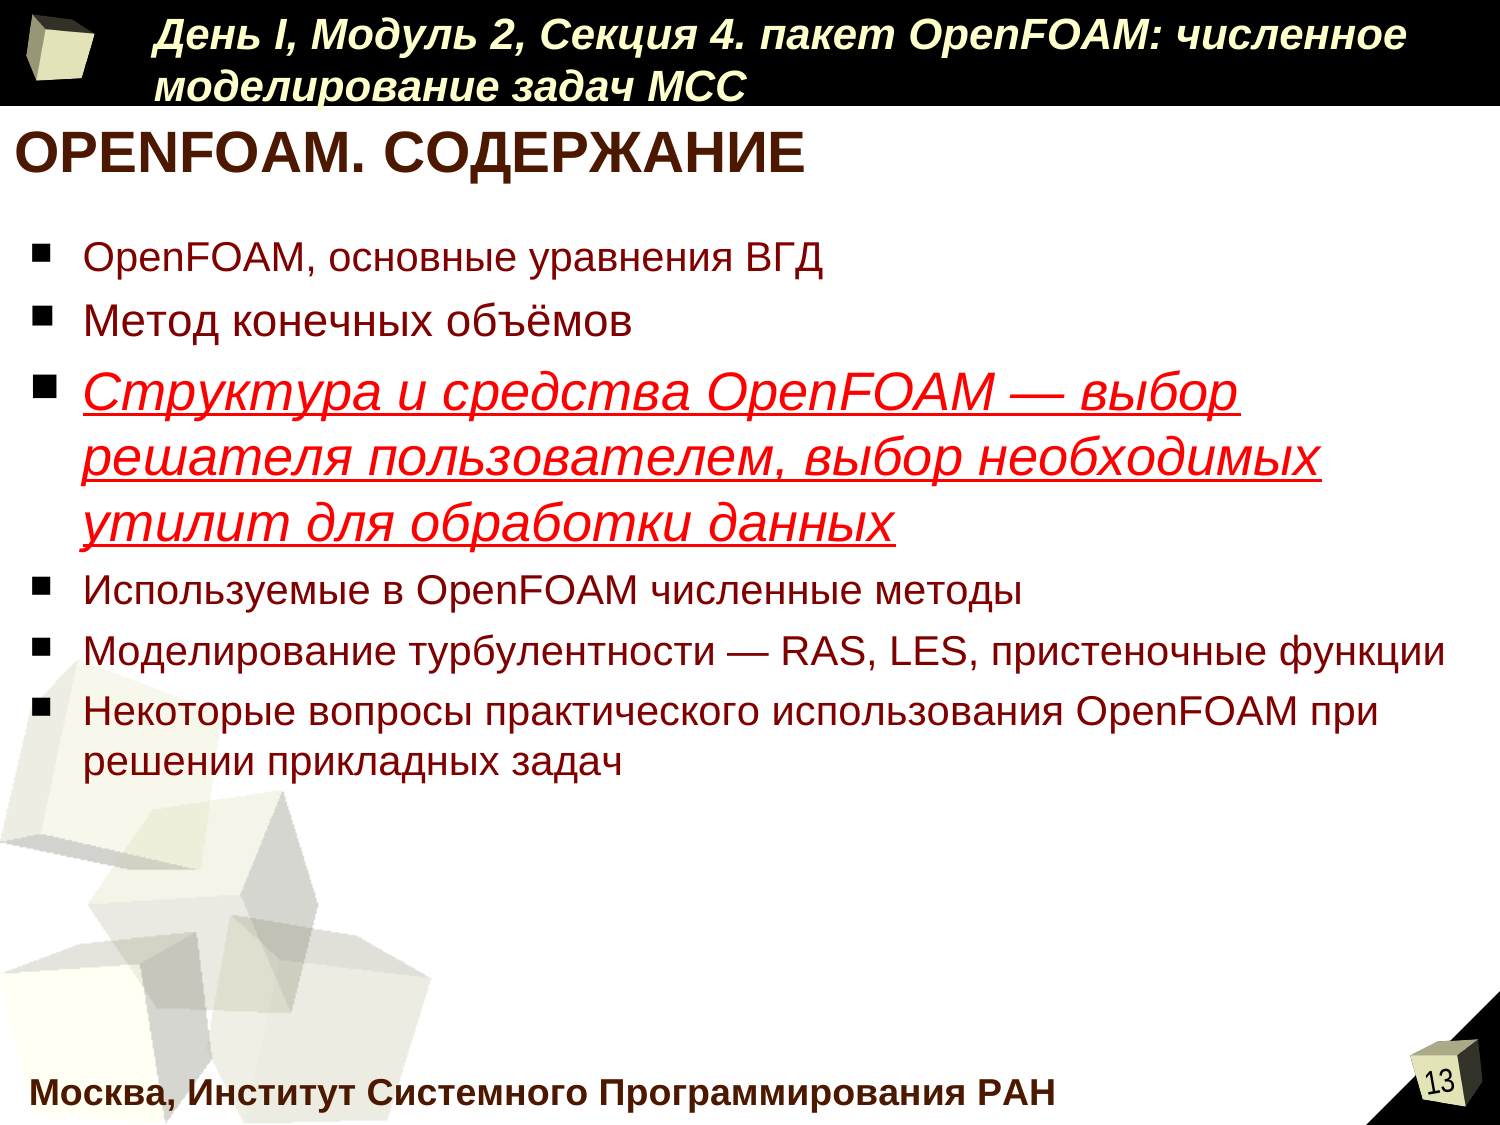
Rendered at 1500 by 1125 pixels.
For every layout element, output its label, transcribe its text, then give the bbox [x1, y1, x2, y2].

picture [423, 1088, 433, 1102]
text_box OPENFOAM. СОДЕРЖАНИЕ [0, 106, 1500, 192]
picture [0, 659, 433, 1125]
text_box OpenFOAM, основные уравнения ВГД Метод конечных объёмов Структура и средства OpenFOAM — выбор решателя пользователем, выбор необходимых утилит для обработки данных Используемые в OpenFOAM численные методы Моделирование турбулентности — RAS, LES, пристеночные функции Некоторые вопросы практического использования OpenFOAM при решении прикладных задач [11, 230, 1489, 781]
